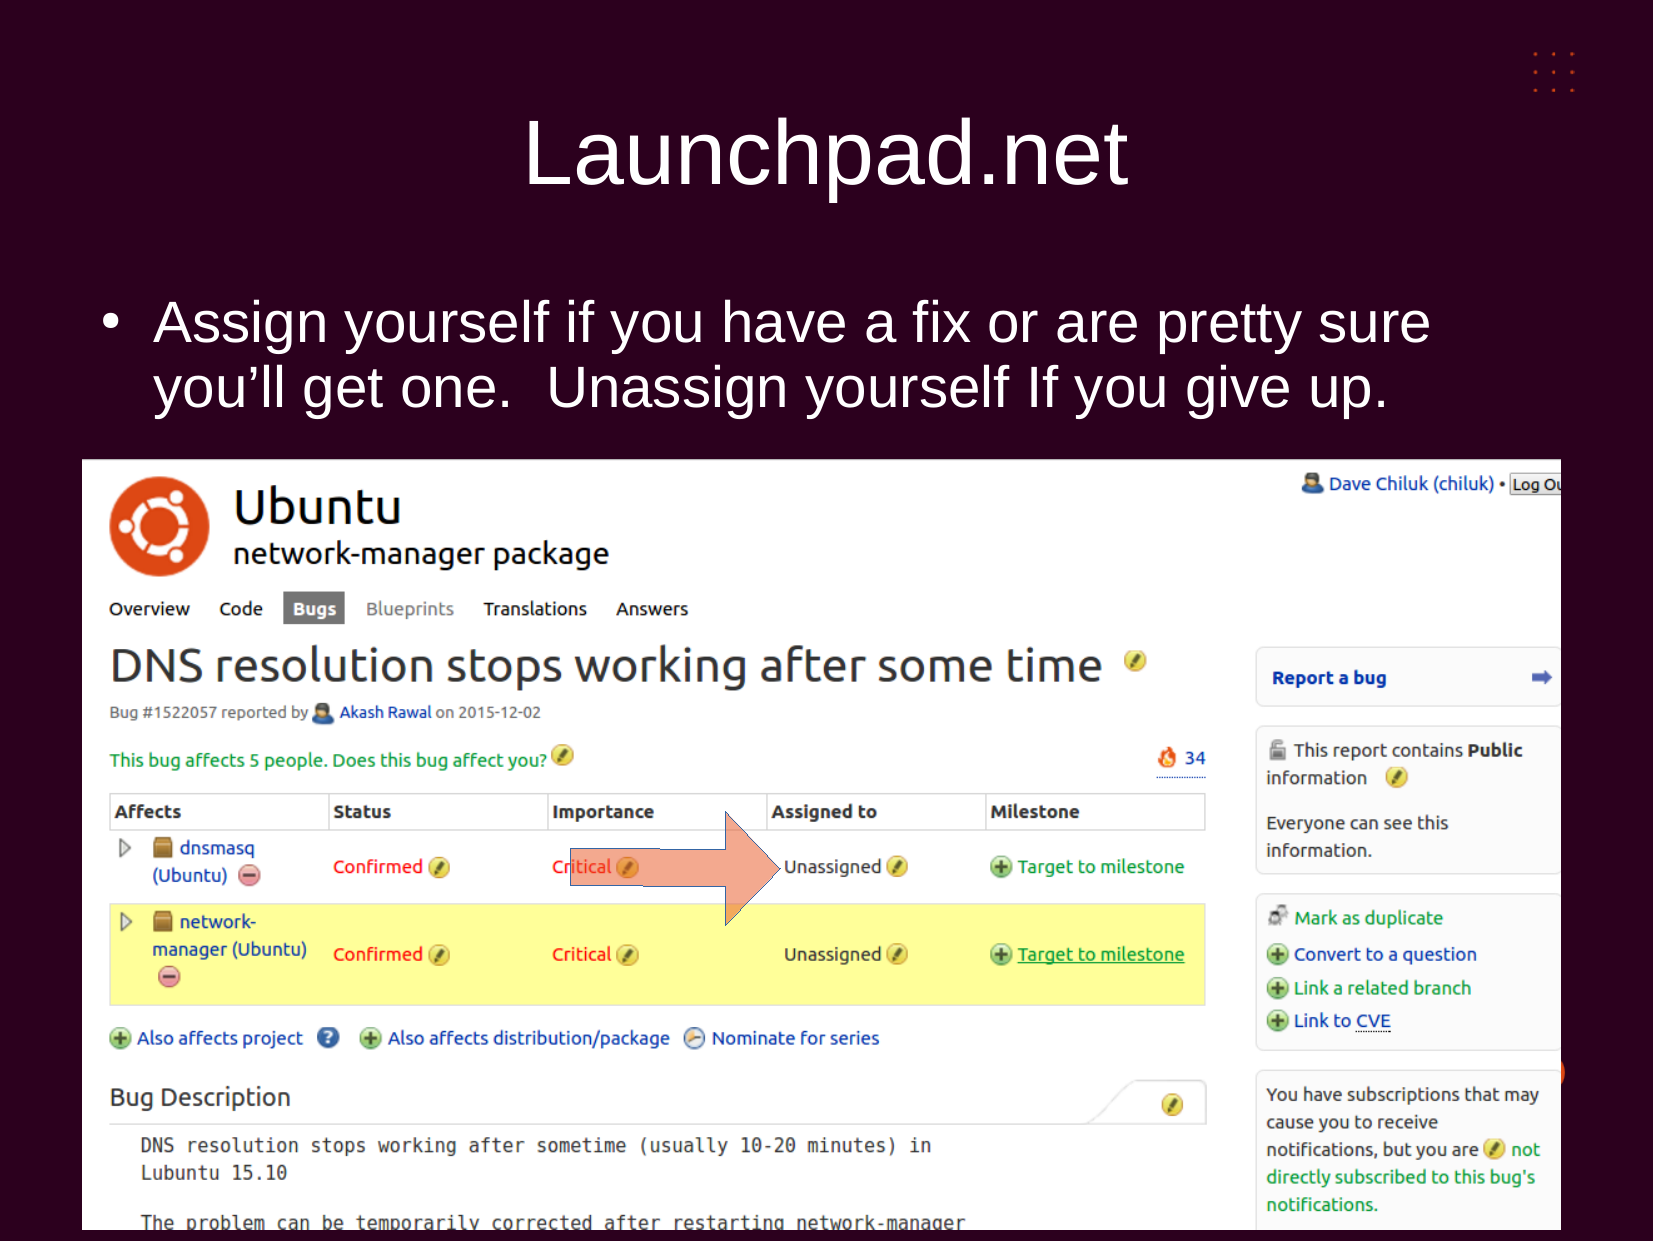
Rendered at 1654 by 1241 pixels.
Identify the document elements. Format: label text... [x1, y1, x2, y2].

title Launchpad.net [82, 49, 1571, 257]
text_box [570, 811, 781, 926]
picture [1571, 49, 1575, 94]
picture [82, 459, 1653, 1231]
list Assign yourself if you have a fix or are pretty sure you’ll get one. Unassign yourself If you give up. [82, 290, 1571, 1010]
